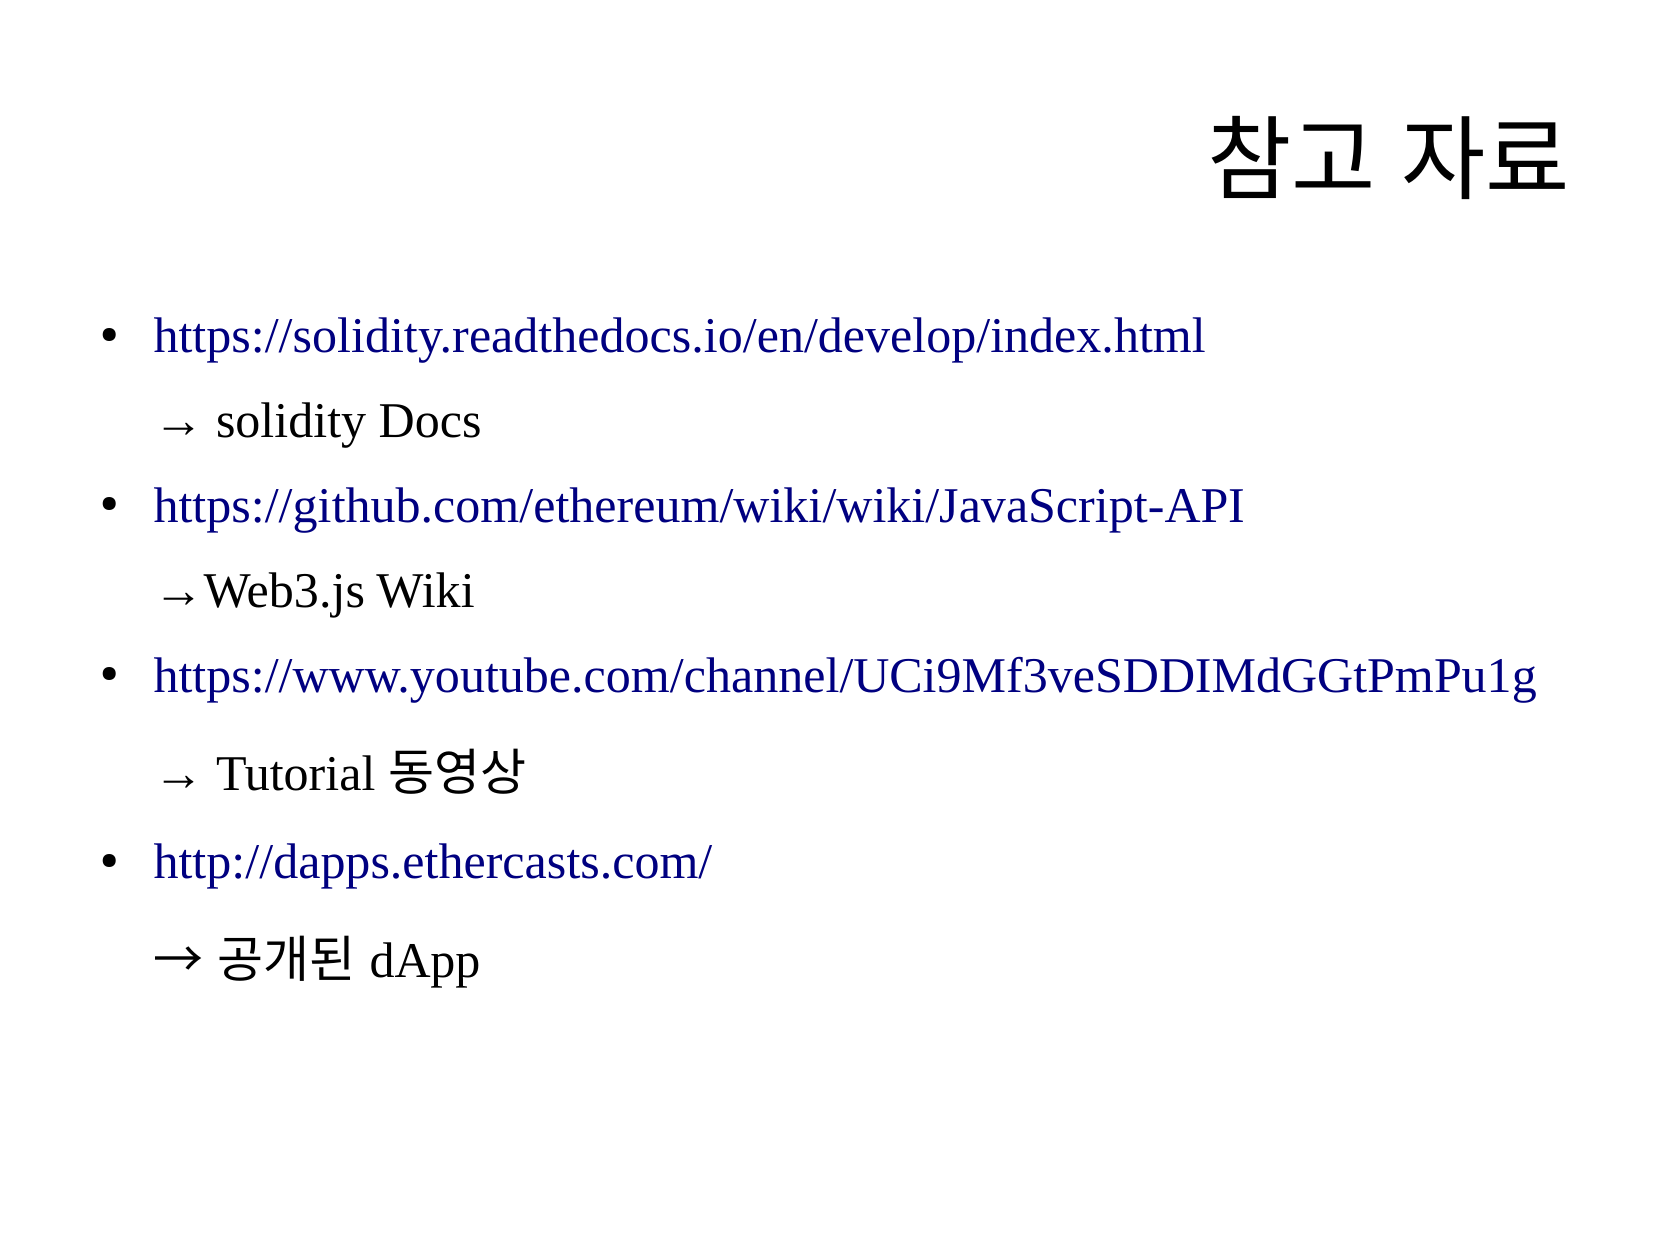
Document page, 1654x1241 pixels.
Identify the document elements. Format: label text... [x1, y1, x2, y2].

list https://solidity.readthedocs.io/en/develop/index.html → solidity Docs https://github.com/ethereum/wiki/wiki/JavaScript-API →Web3.js Wiki https://www.youtube.com/channel/UCi9Mf3veSDDIMdGGtPmPu1g → Tutorial 동영상 http://dapps.ethercasts.com/ → 공개된 dApp [82, 308, 1571, 1028]
title 참고 자료 [82, 49, 1571, 257]
